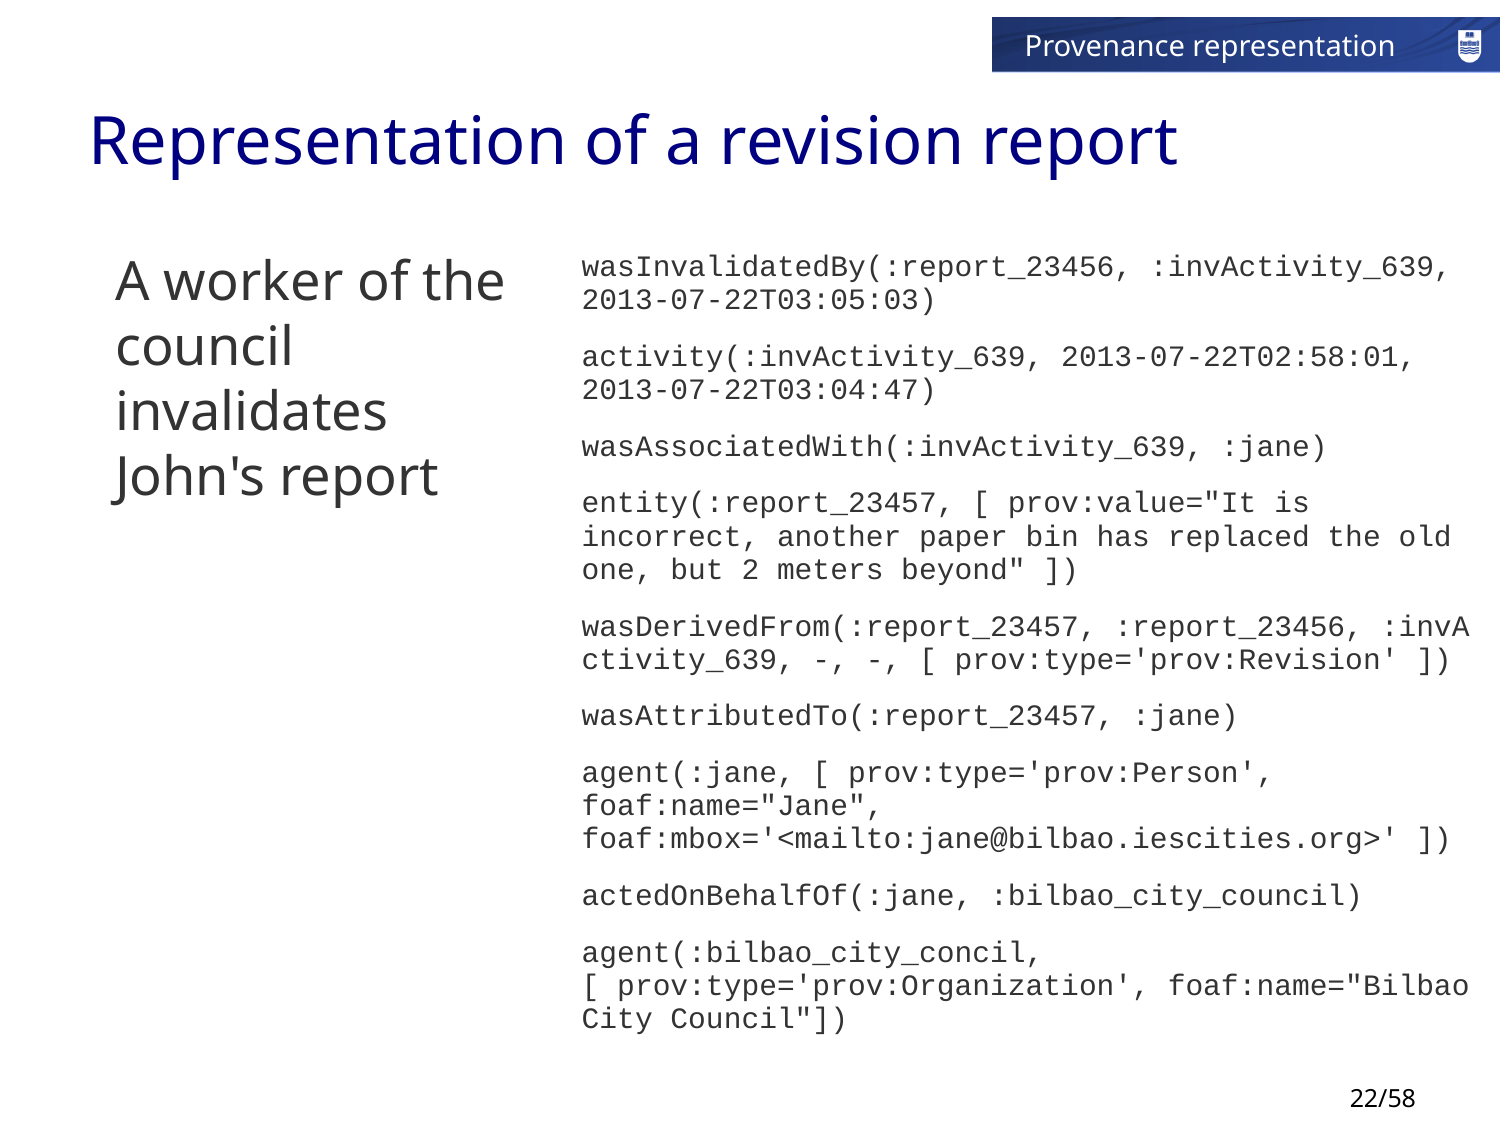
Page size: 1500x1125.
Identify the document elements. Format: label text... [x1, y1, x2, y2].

title Representation of a revision report [2, 99, 1365, 177]
list wasInvalidatedBy(:report_23456, :invActivity_639, 2013-07-22T03:05:03) activity(:invActivity_639, 2013-07-22T02:58:01, 2013-07-22T03:04:47) wasAssociatedWith(:invActivity_639, :jane) entity(:report_23457, [ prov:value="It is incorrect, another paper bin has replaced the old one, but 2 meters beyond" ]) wasDerivedFrom(:report_23457, :report_23456, :invActivity_639, -, -, [ prov:type='prov:Revision' ]) wasAttributedTo(:report_23457, :jane) agent(:jane, [ prov:type='prov:Person', foaf:name="Jane", foaf:mbox='<mailto:jane@bilbao.iescities.org>' ]) actedOnBehalfOf(:jane, :bilbao_city_council) agent(:bilbao_city_concil, [ prov:type='prov:Organization', foaf:name="Bilbao City Council"]) [566, 244, 1500, 1052]
text_box Provenance representation [1009, 17, 1483, 67]
list A worker of the council invalidates John's report [100, 238, 567, 1016]
picture [992, 17, 1500, 73]
